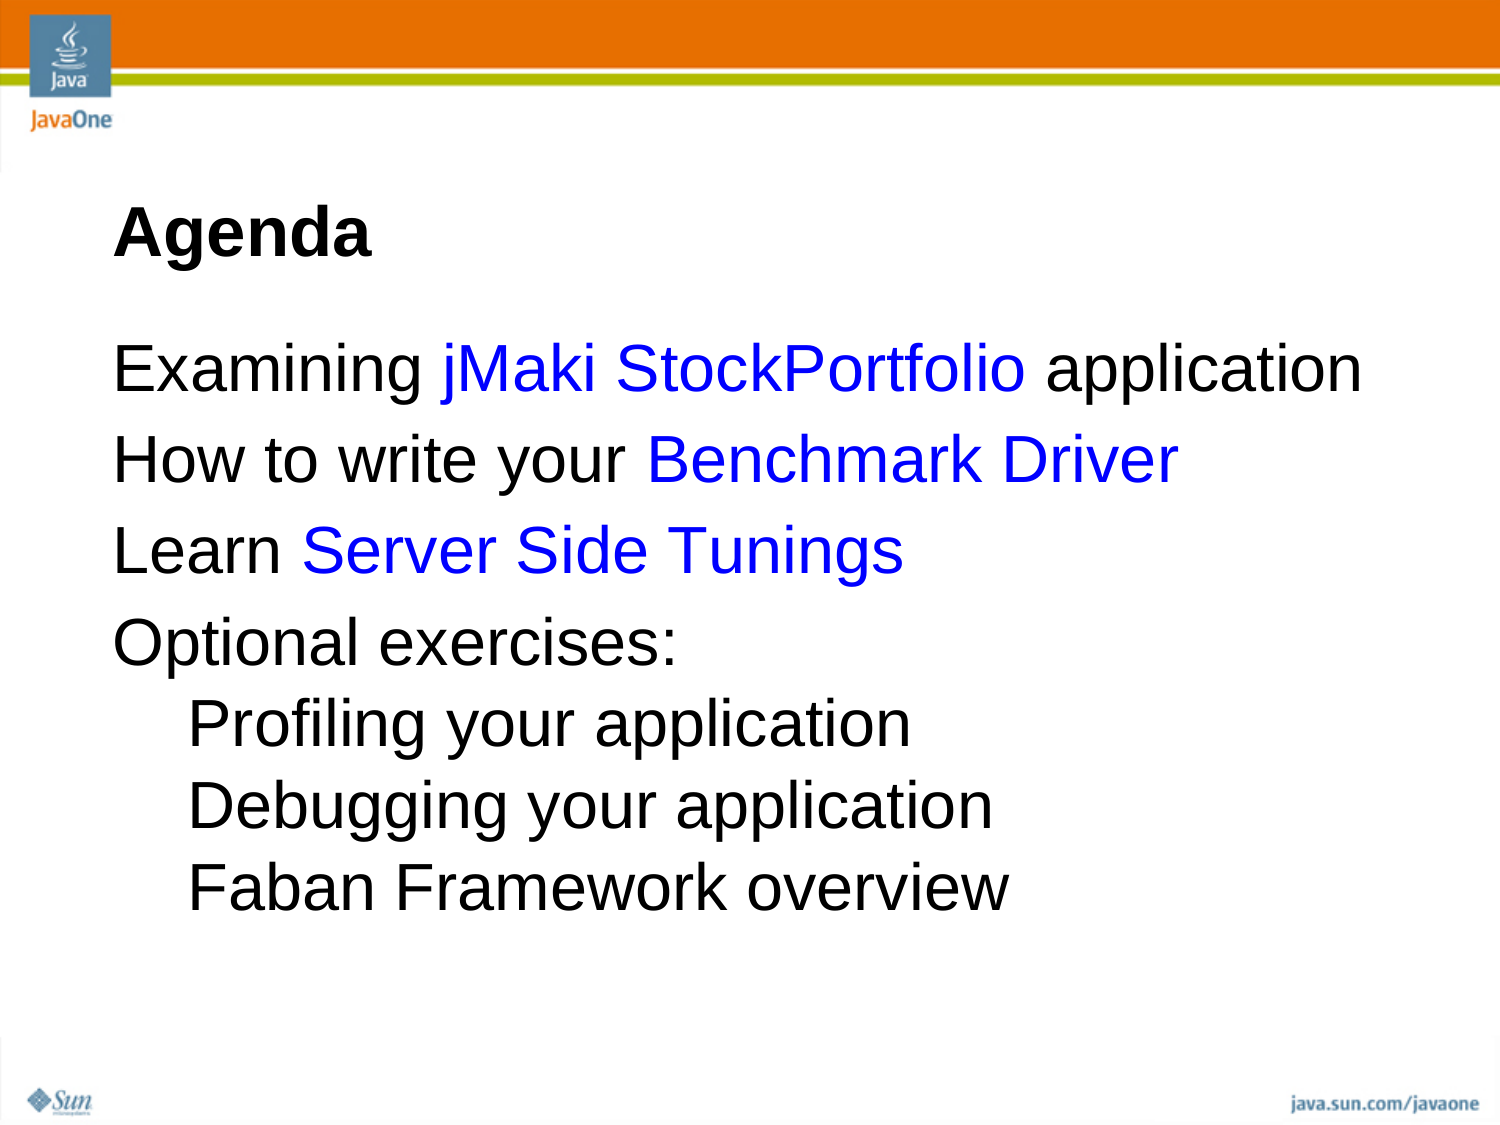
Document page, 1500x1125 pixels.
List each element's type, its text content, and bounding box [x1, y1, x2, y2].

picture [0, 0, 1500, 1125]
title Agenda [112, 119, 1417, 271]
list Examining jMaki StockPortfolio application How to write your Benchmark Driver Learn Server Side Tunings Optional exercises: Profiling your application Debugging your application Faban Framework overview [112, 337, 1463, 1030]
